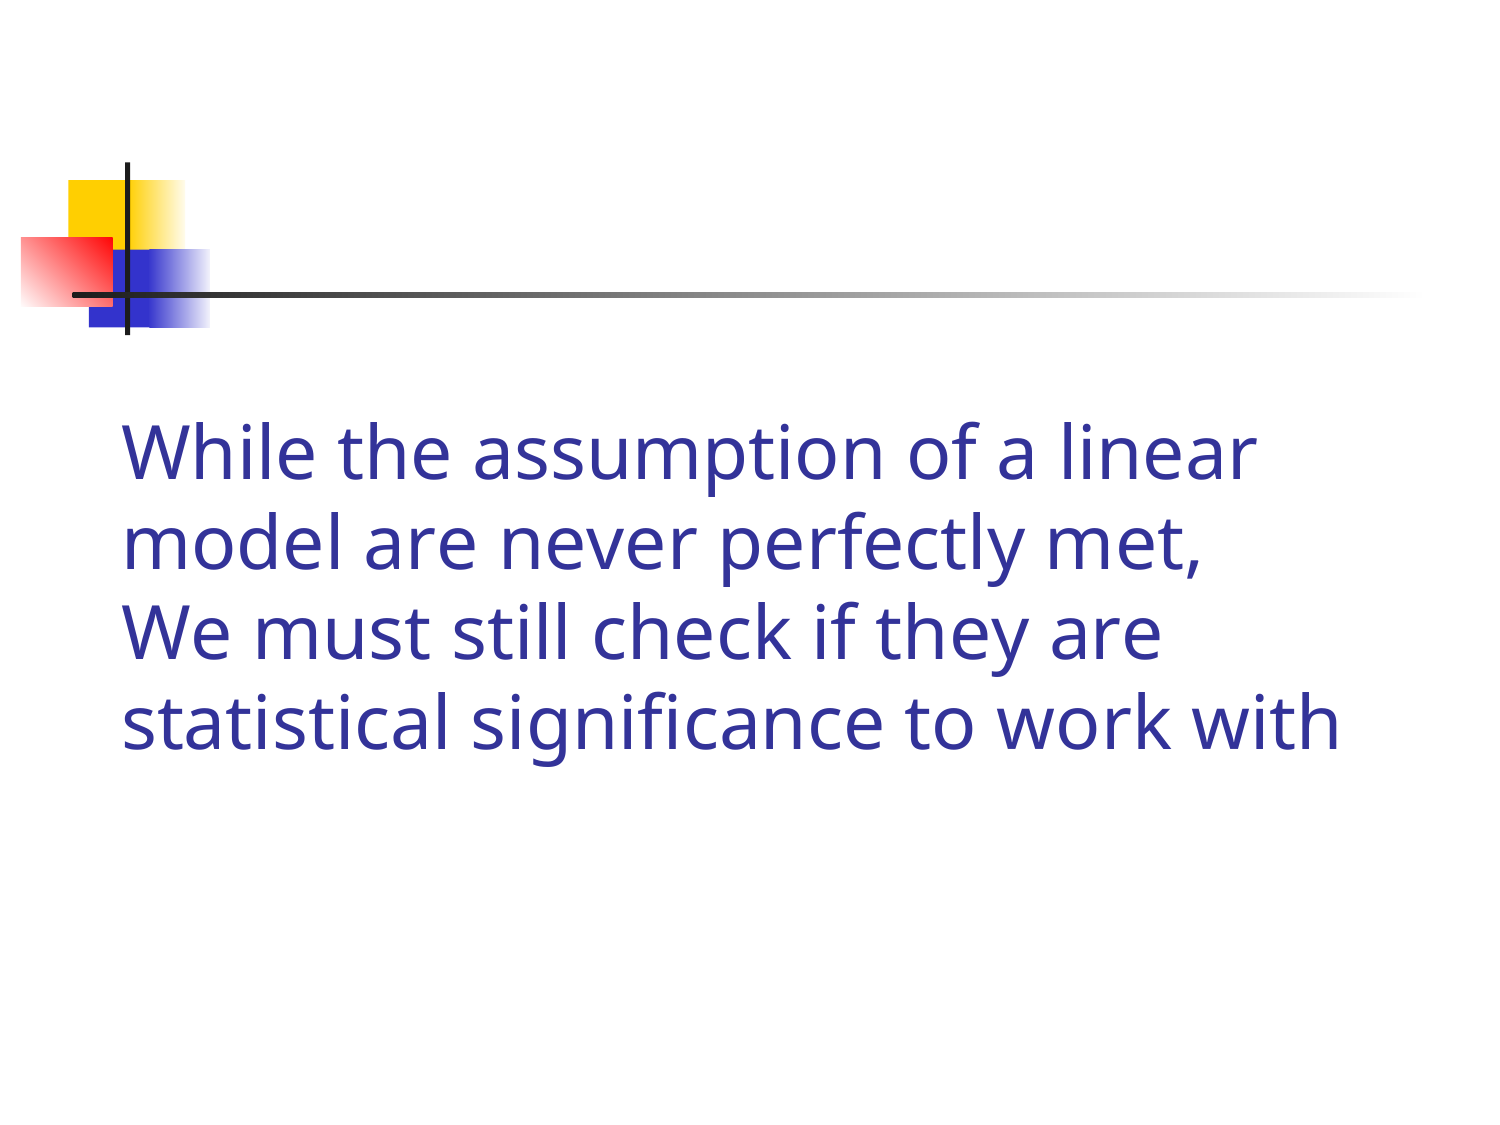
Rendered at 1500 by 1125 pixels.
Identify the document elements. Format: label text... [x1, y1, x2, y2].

title While the assumption of a linear model are never perfectly met, We must still check if they are statistical significance to work with [106, 307, 1453, 773]
